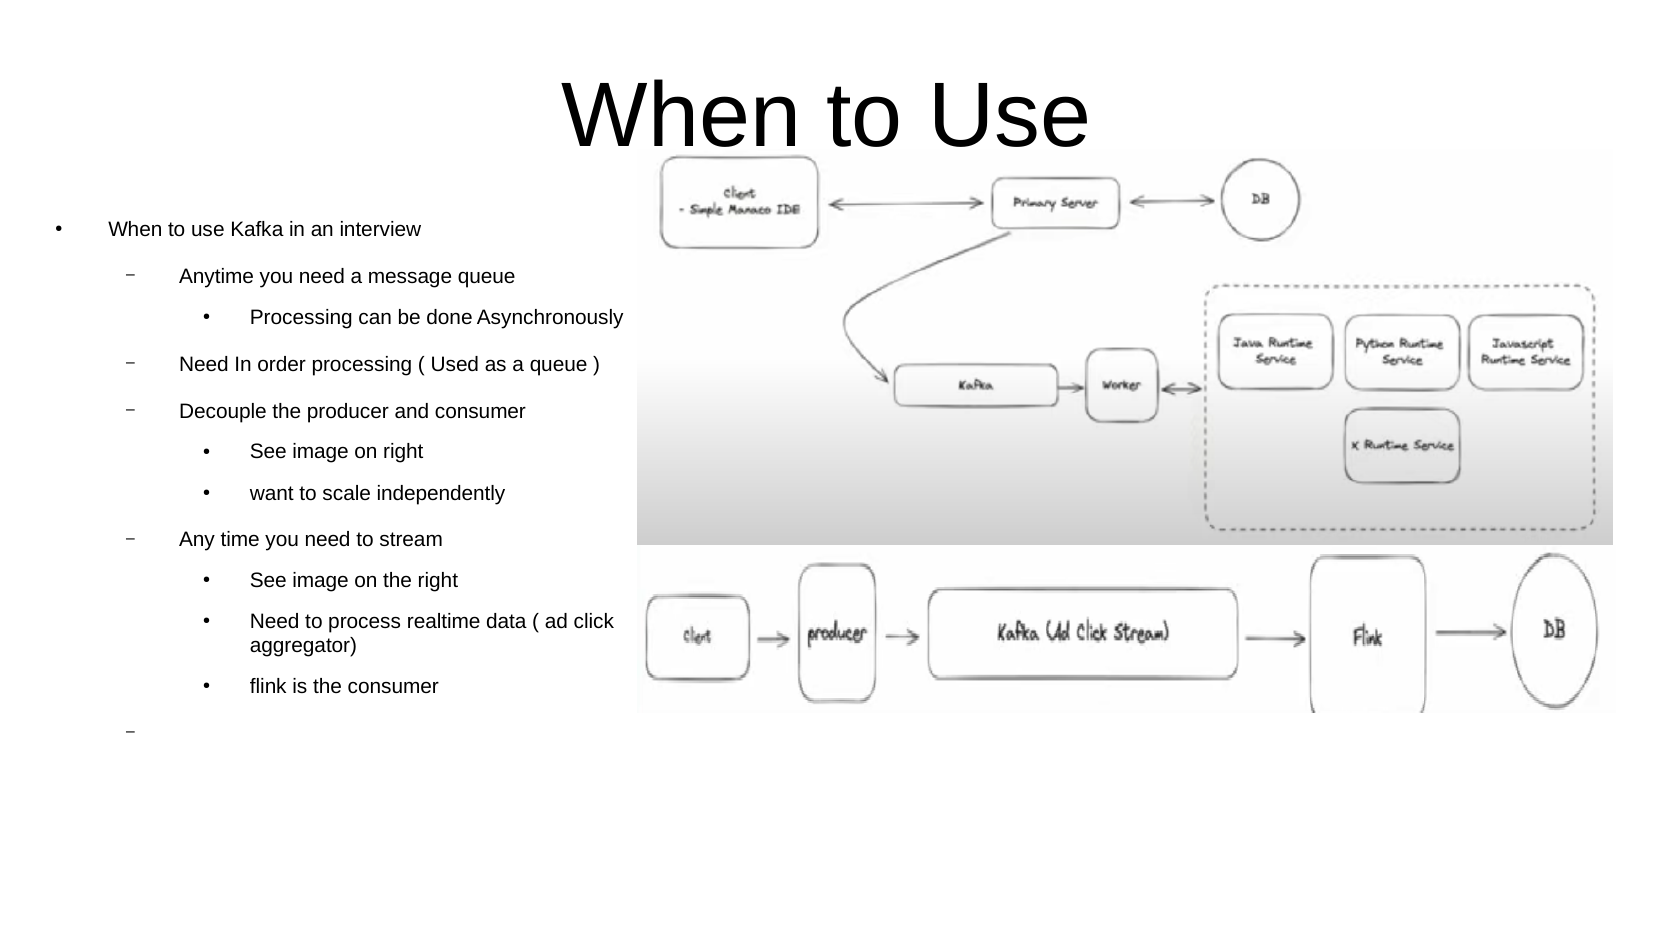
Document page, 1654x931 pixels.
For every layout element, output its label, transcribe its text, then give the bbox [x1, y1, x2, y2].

list When to use Kafka in an interview Anytime you need a message queue Processing can be done Asynchronously Need In order processing ( Used as a queue ) Decouple the producer and consumer See image on right want to scale independently Any time you need to stream See image on the right Need to process realtime data ( ad click aggregator) flink is the consumer [37, 217, 1571, 901]
title When to Use [82, 37, 1571, 193]
picture [637, 149, 1616, 713]
